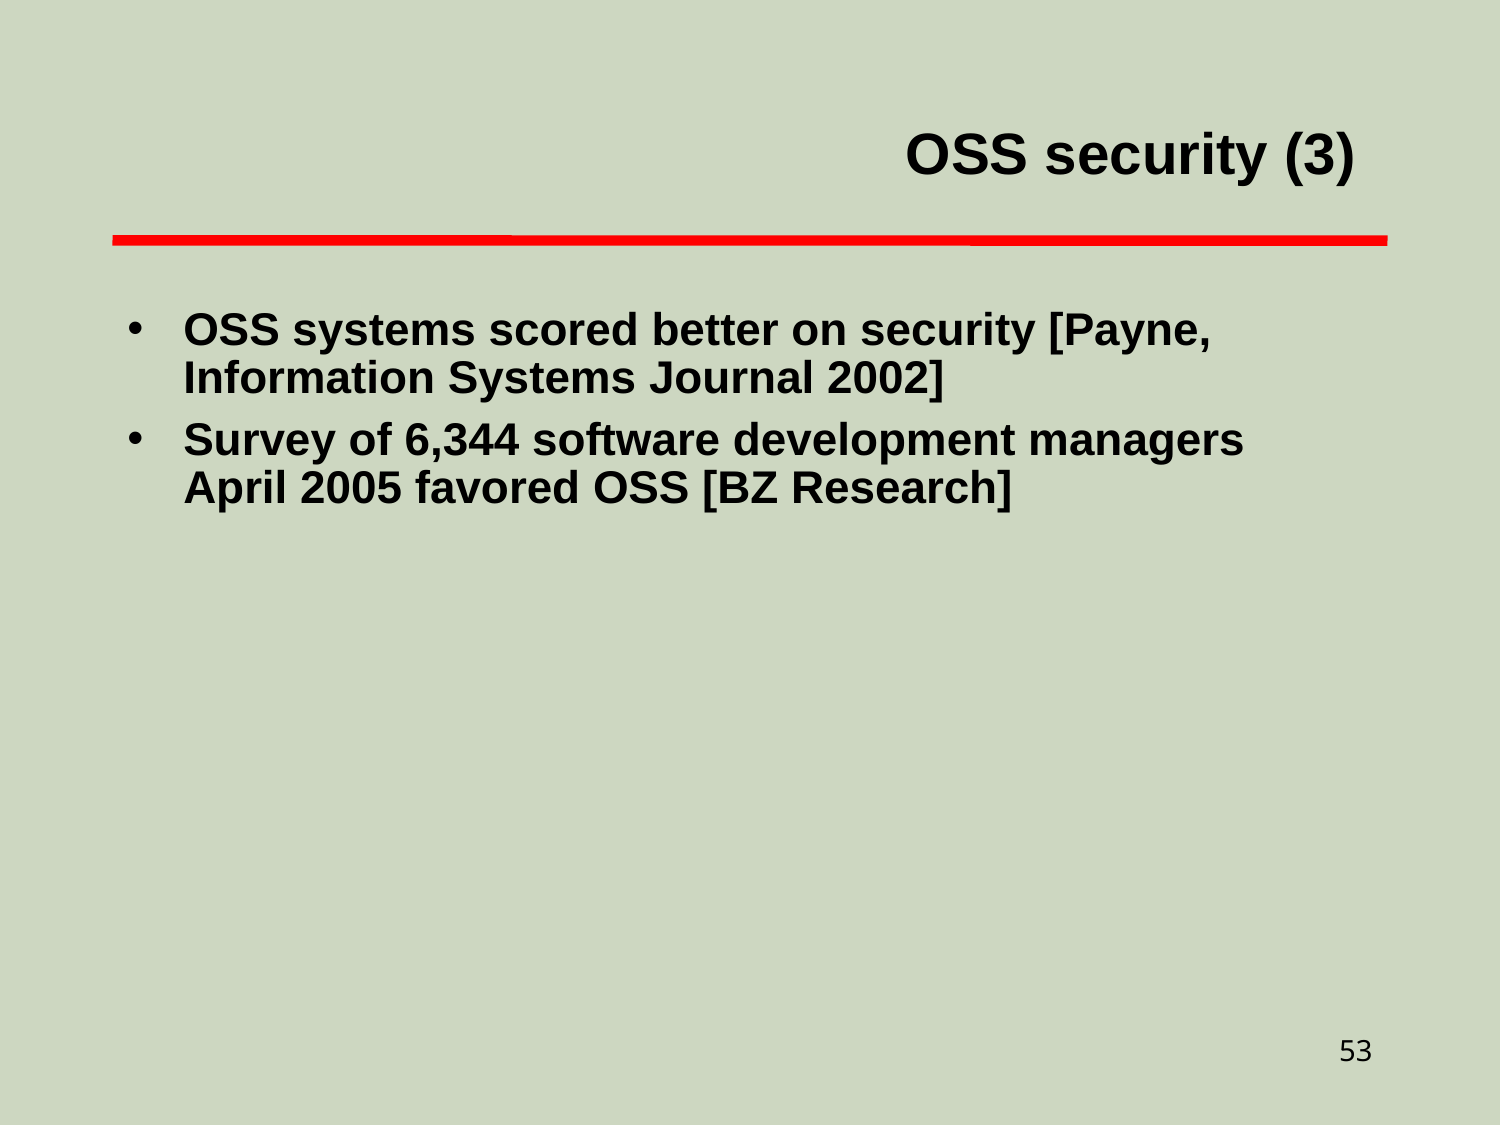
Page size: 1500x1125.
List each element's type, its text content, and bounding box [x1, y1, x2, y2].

list OSS systems scored better on security [Payne, Information Systems Journal 2002] Survey of 6,344 software development managers April 2005 favored OSS [BZ Research] [112, 299, 1388, 1000]
title OSS security (3) [337, 85, 1388, 224]
